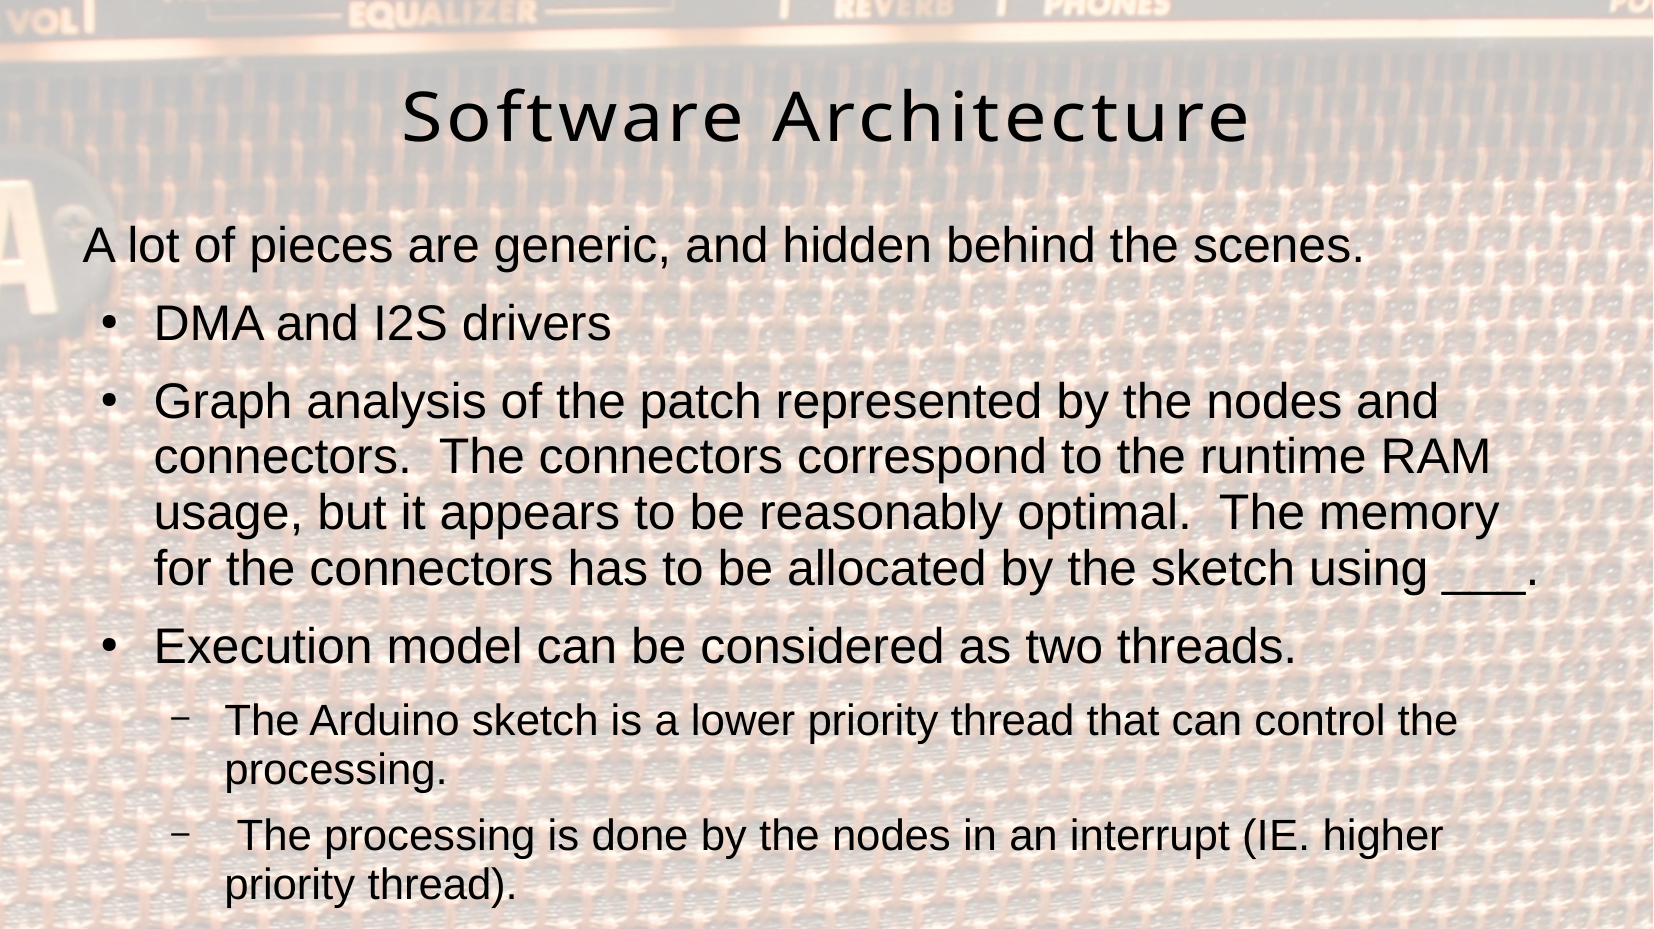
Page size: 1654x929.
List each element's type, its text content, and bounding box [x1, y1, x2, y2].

list A lot of pieces are generic, and hidden behind the scenes. DMA and I2S drivers Graph analysis of the patch represented by the nodes and connectors. The connectors correspond to the runtime RAM usage, but it appears to be reasonably optimal. The memory for the connectors has to be allocated by the sketch using ___. Execution model can be considered as two threads. The Arduino sketch is a lower priority thread that can control the processing. The processing is done by the nodes in an interrupt (IE. higher priority thread). The processing work is done by the nodes. Each note is a C++ class, derived from a common __ ancestor. Each uses the parent class for sample buffer management Each must implement the update() function. Other functions are more dependent on the use & behavior of the block. [82, 217, 1571, 756]
title Software Architecture [82, 36, 1571, 192]
picture [0, 0, 1654, 929]
